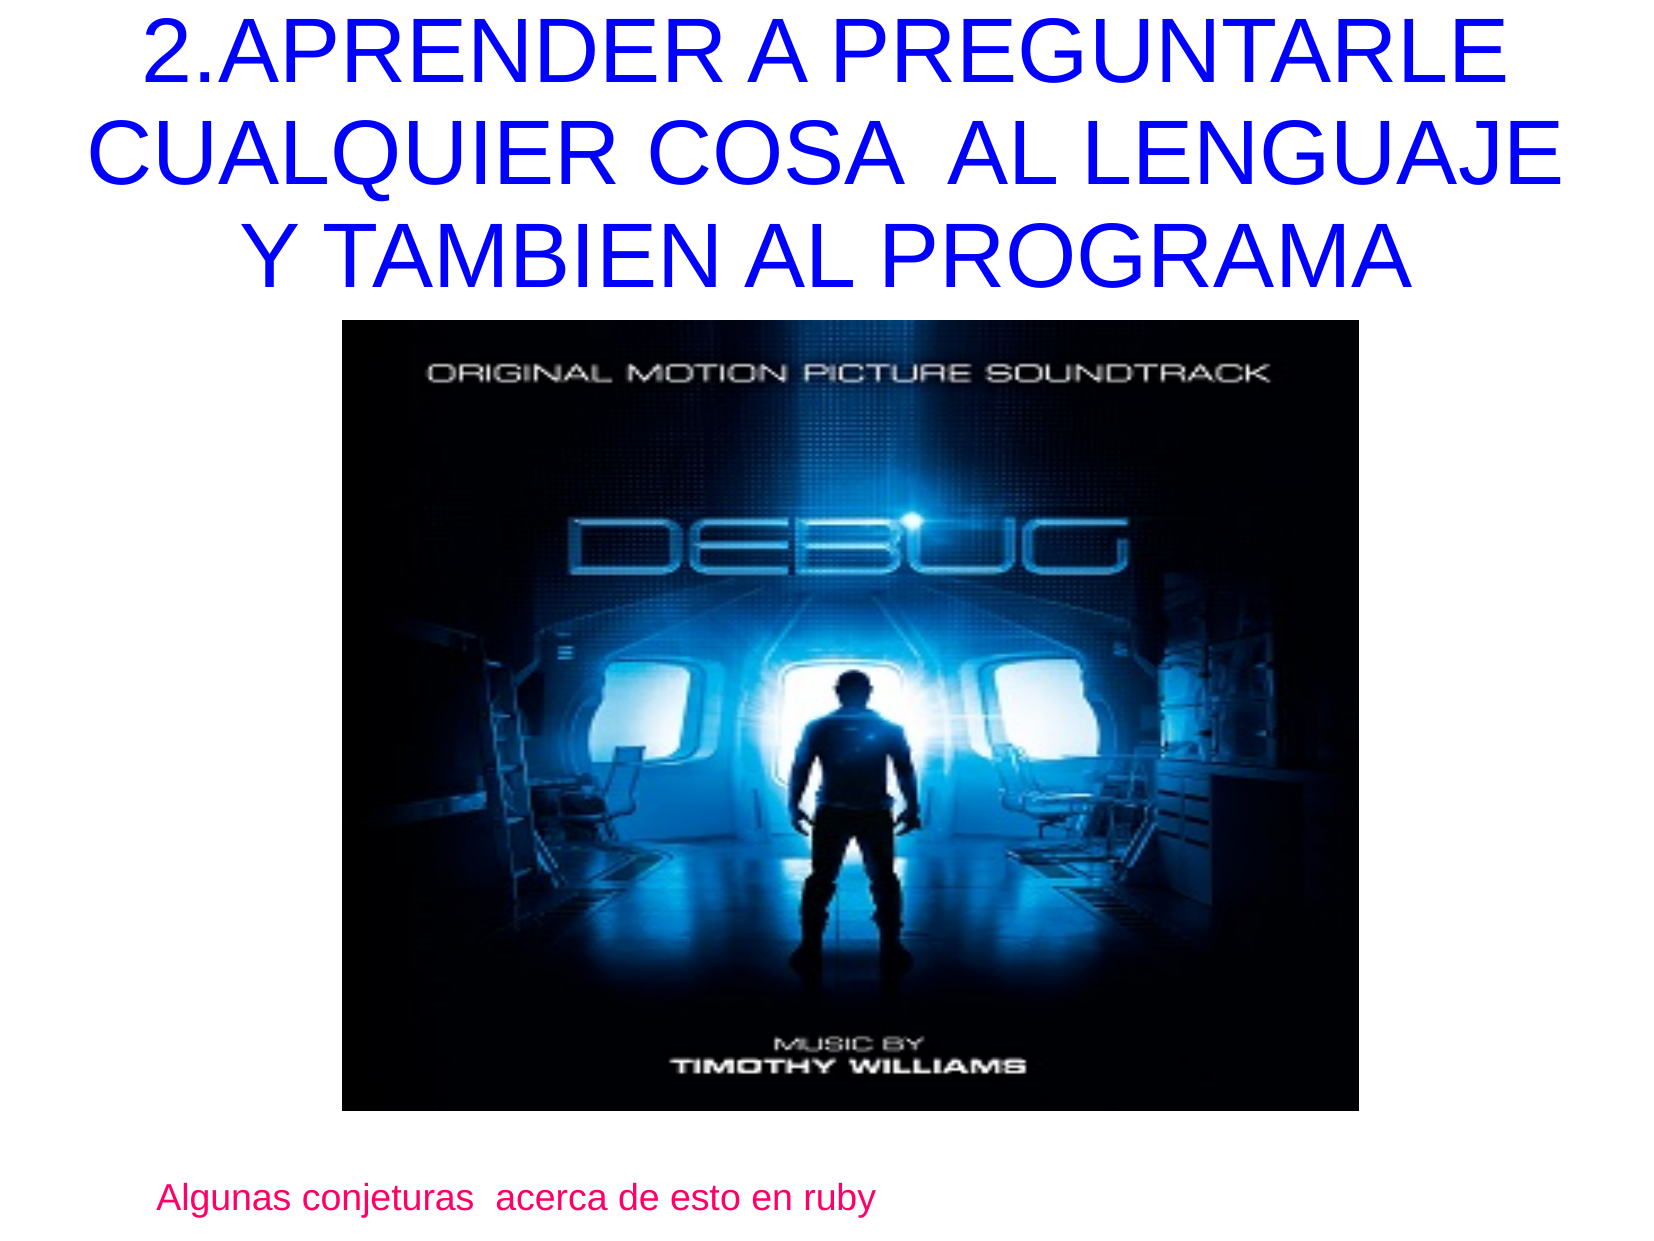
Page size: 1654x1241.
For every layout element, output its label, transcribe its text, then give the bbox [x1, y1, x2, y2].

text_box Algunas conjeturas acerca de esto en ruby [141, 1169, 892, 1227]
picture [342, 320, 1359, 1111]
title 2.APRENDER A PREGUNTARLE CUALQUIER COSA AL LENGUAJE Y TAMBIEN AL PROGRAMA [82, 0, 1571, 308]
